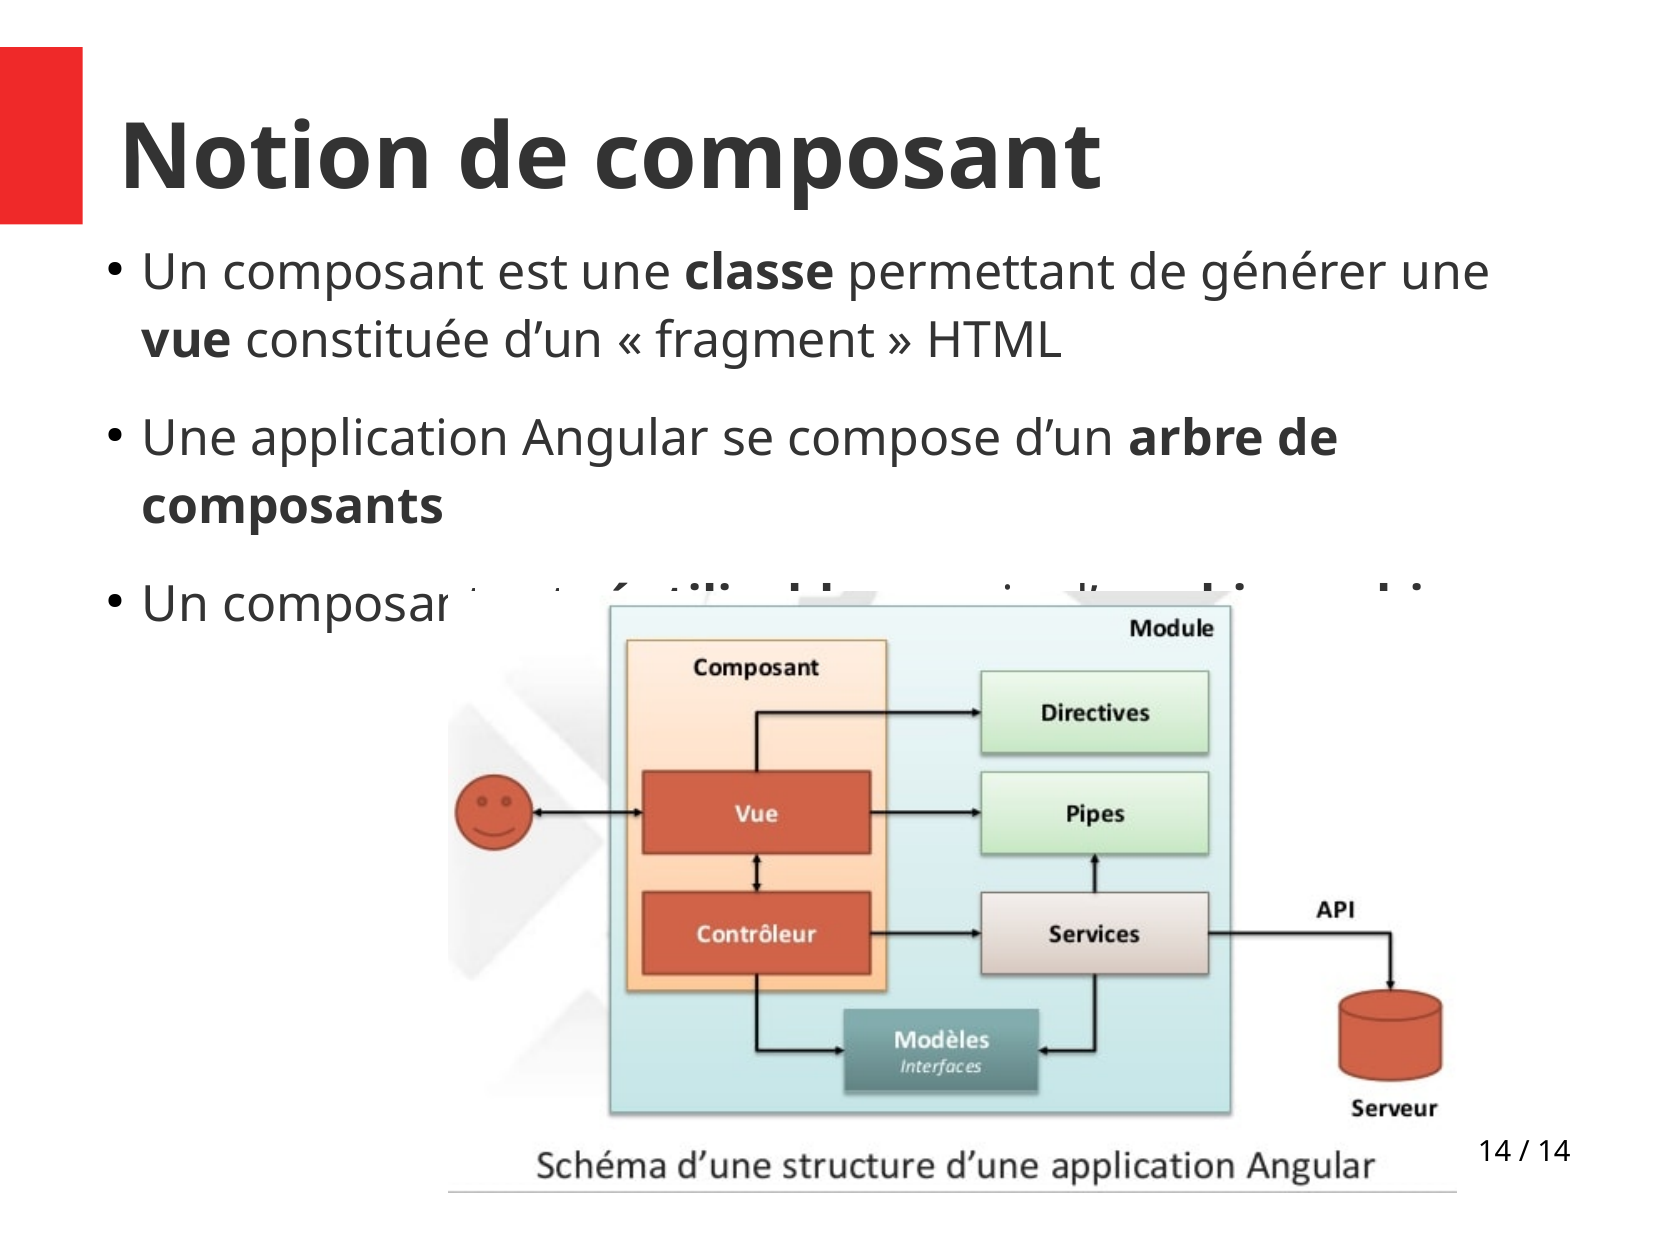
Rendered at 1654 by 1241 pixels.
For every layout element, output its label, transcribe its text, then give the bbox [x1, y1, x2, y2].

title Notion de composant [118, 49, 1571, 257]
list Un composant est une classe permettant de générer une vue constituée d’un « fragment » HTML Une application Angular se compose d’un arbre de composants Un composant est réutilisable au sein d’une hierarchie [106, 236, 1524, 662]
picture [448, 591, 1457, 1193]
